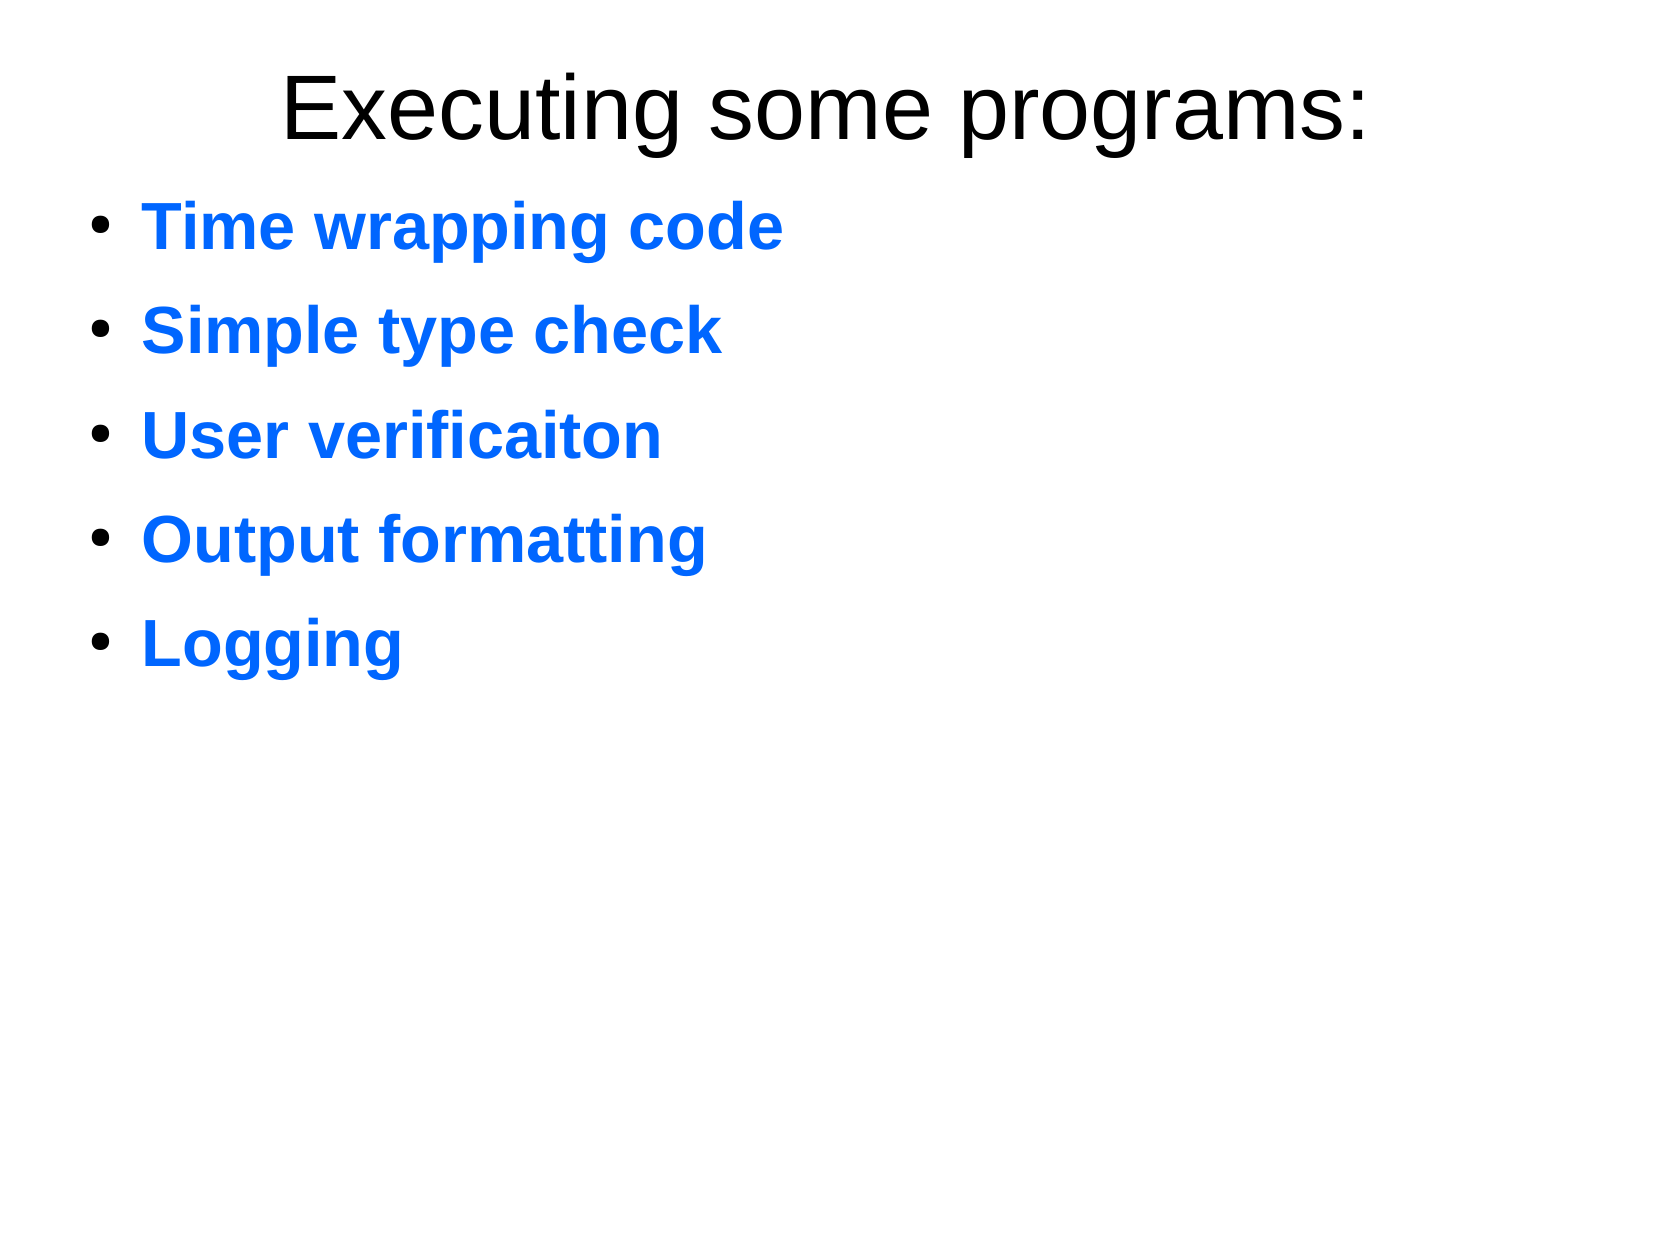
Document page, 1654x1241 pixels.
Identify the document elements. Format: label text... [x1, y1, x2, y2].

title Executing some programs: [82, 49, 1571, 166]
list Time wrapping code Simple type check User verificaiton Output formatting Logging [70, 188, 1619, 1205]
